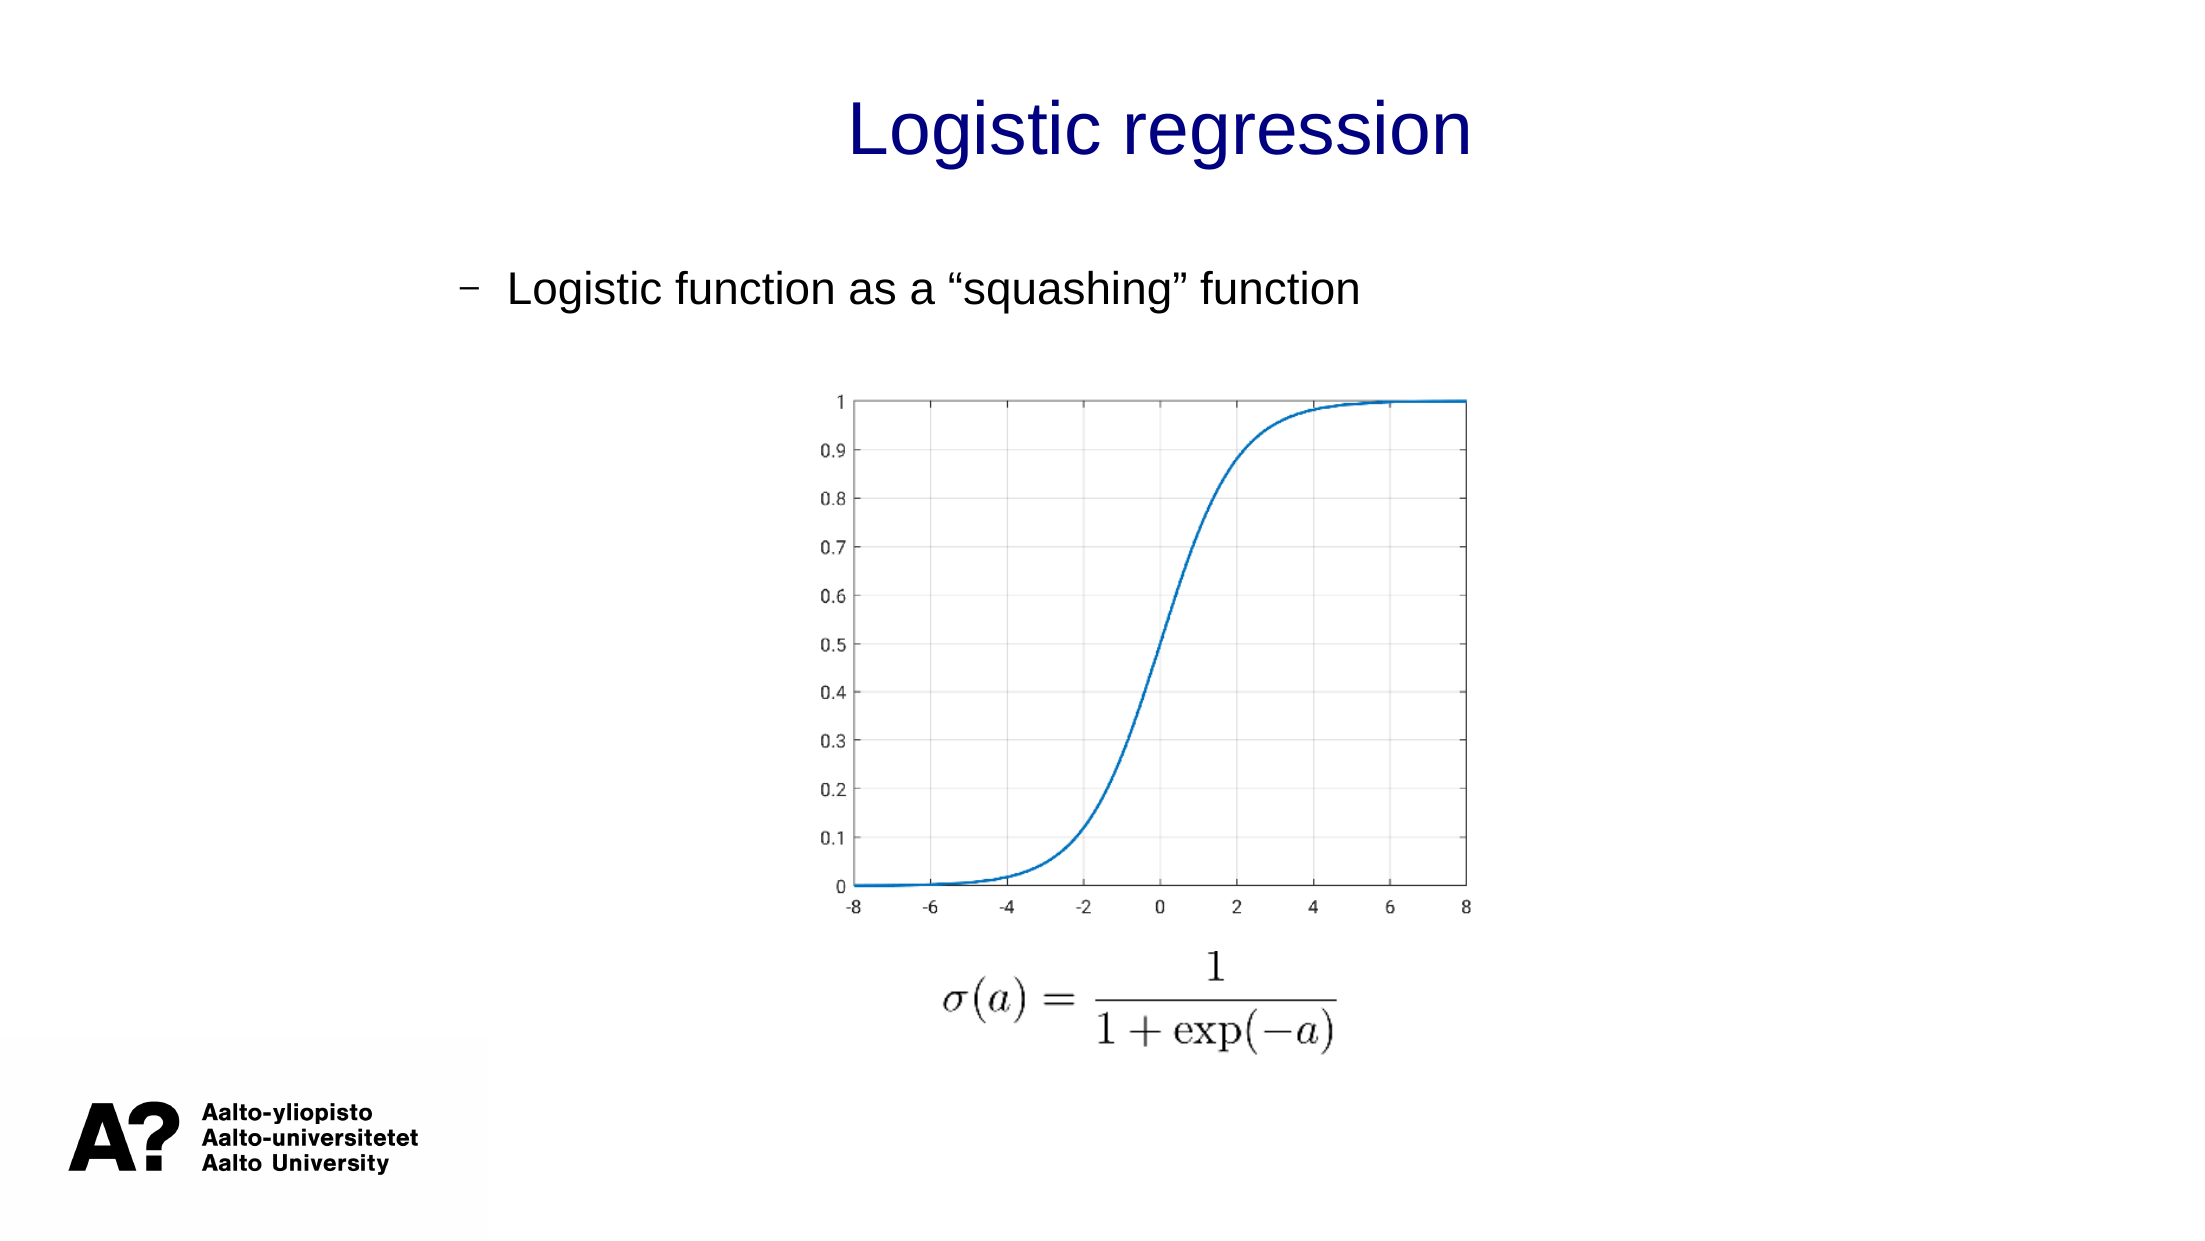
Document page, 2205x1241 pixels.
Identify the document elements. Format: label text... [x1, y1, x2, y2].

title Logistic regression [504, 65, 1817, 179]
picture [813, 390, 1480, 924]
picture [0, 1035, 488, 1239]
text_box Logistic function as a “squashing” function [370, 250, 1721, 355]
picture [934, 951, 1348, 1061]
